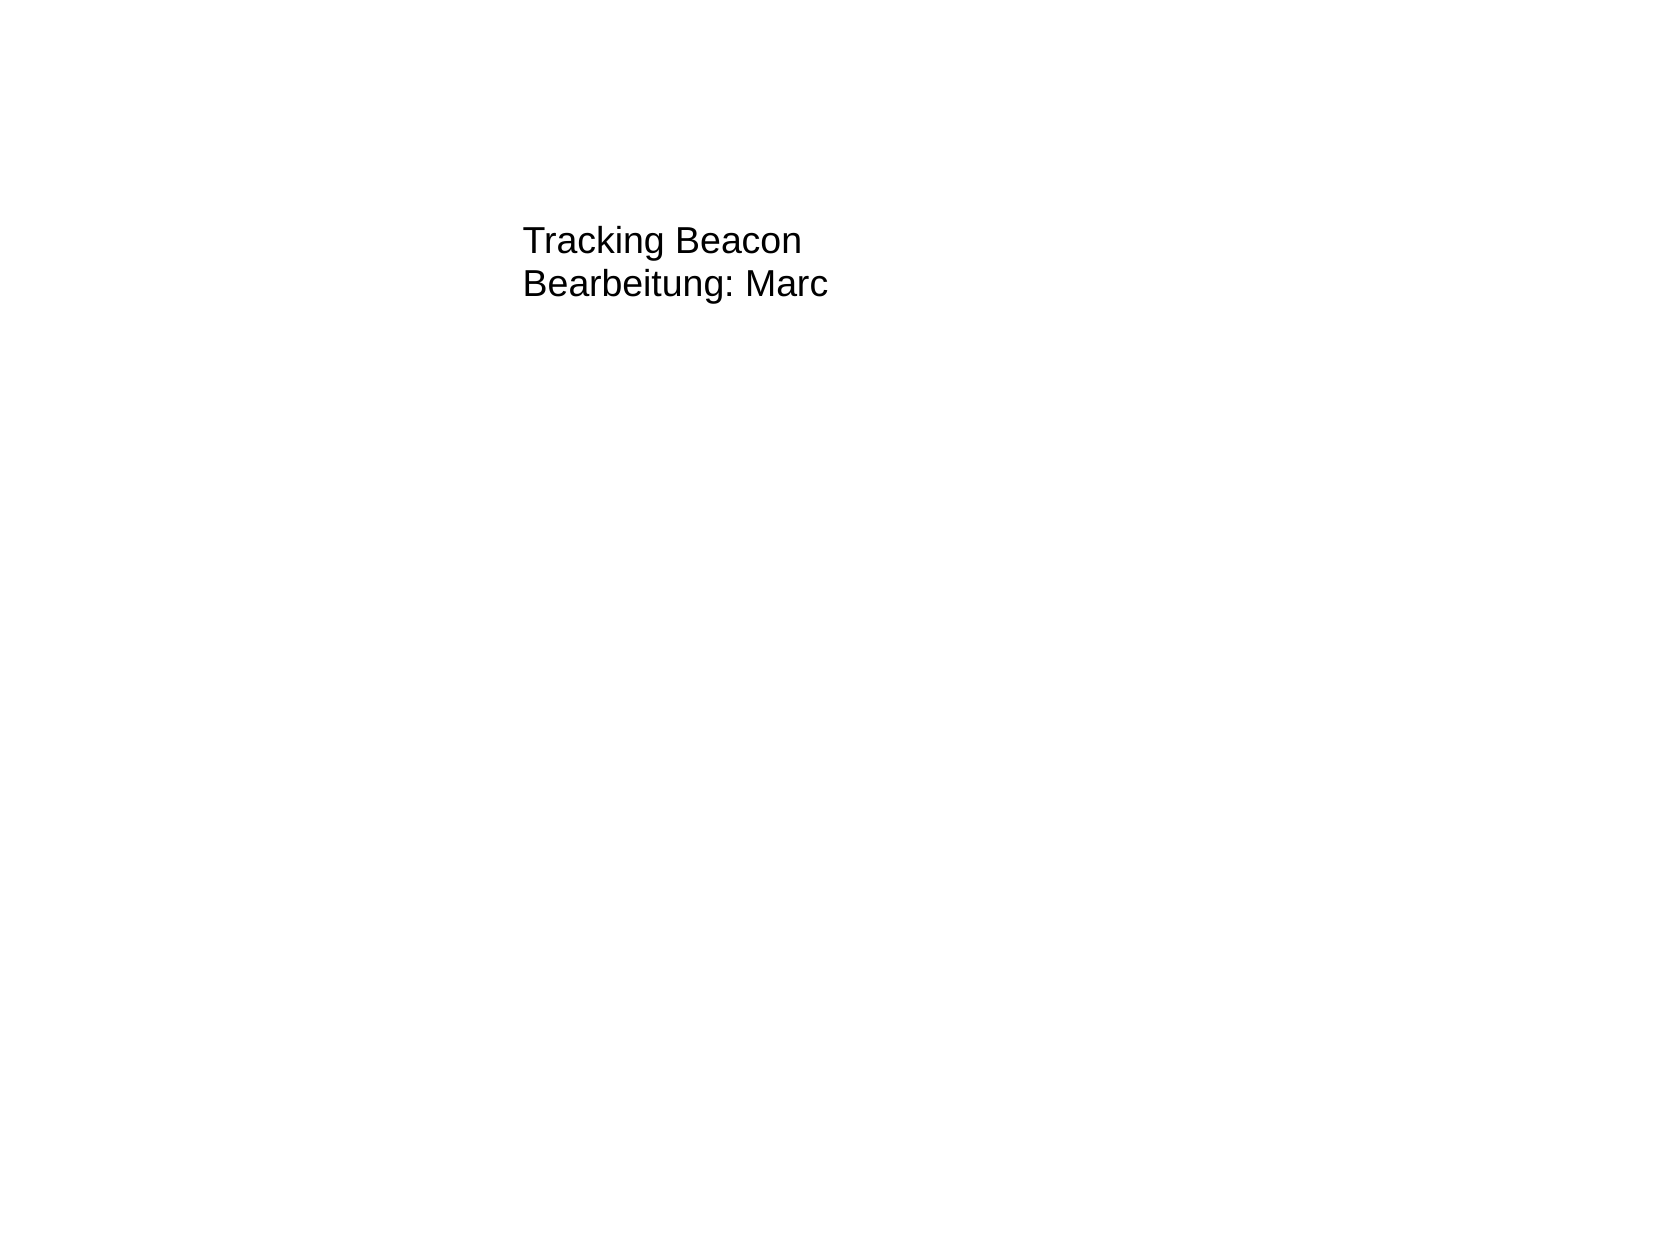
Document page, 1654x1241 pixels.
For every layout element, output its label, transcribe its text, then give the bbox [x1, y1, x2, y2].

text_box Tracking Beacon Bearbeitung: Marc [507, 212, 844, 312]
